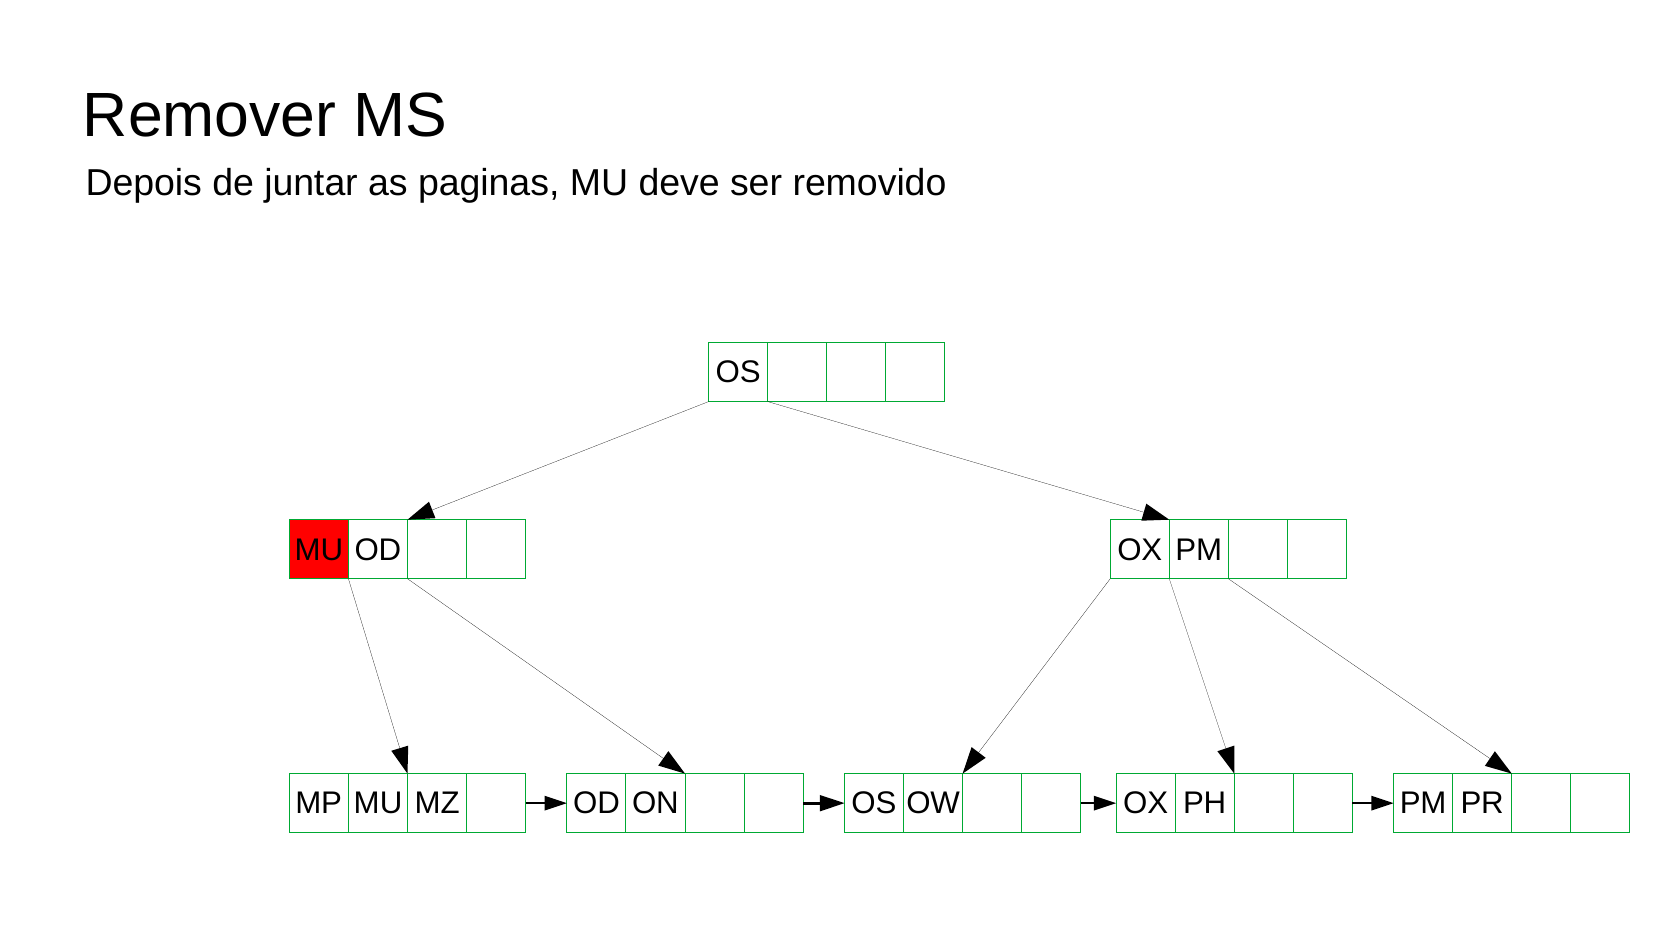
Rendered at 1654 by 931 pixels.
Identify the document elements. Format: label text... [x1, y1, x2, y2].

text_box OS [844, 773, 903, 833]
text_box OD [566, 773, 625, 833]
text_box [767, 342, 945, 402]
text_box MP [289, 773, 348, 833]
text_box PM [1393, 773, 1452, 833]
text_box OX [1110, 519, 1169, 579]
text_box MZ [407, 773, 466, 833]
text_box OW [903, 773, 962, 833]
text_box [1511, 773, 1630, 833]
text_box ON [625, 773, 685, 833]
text_box PM [1169, 519, 1228, 579]
text_box [685, 773, 804, 833]
text_box OX [1116, 773, 1175, 833]
text_box MU [348, 773, 407, 833]
text_box [466, 773, 526, 833]
title Remover MS [82, 37, 1571, 153]
text_box [407, 519, 526, 579]
text_box [962, 773, 1081, 833]
text_box OS [708, 342, 767, 402]
text_box MU [289, 519, 348, 579]
text_box [1234, 773, 1353, 833]
text_box PH [1175, 773, 1234, 833]
text_box [1228, 519, 1347, 579]
text_box OD [348, 519, 407, 579]
text_box PR [1452, 773, 1511, 833]
text_box Depois de juntar as paginas, MU deve ser removido [70, 153, 1595, 337]
